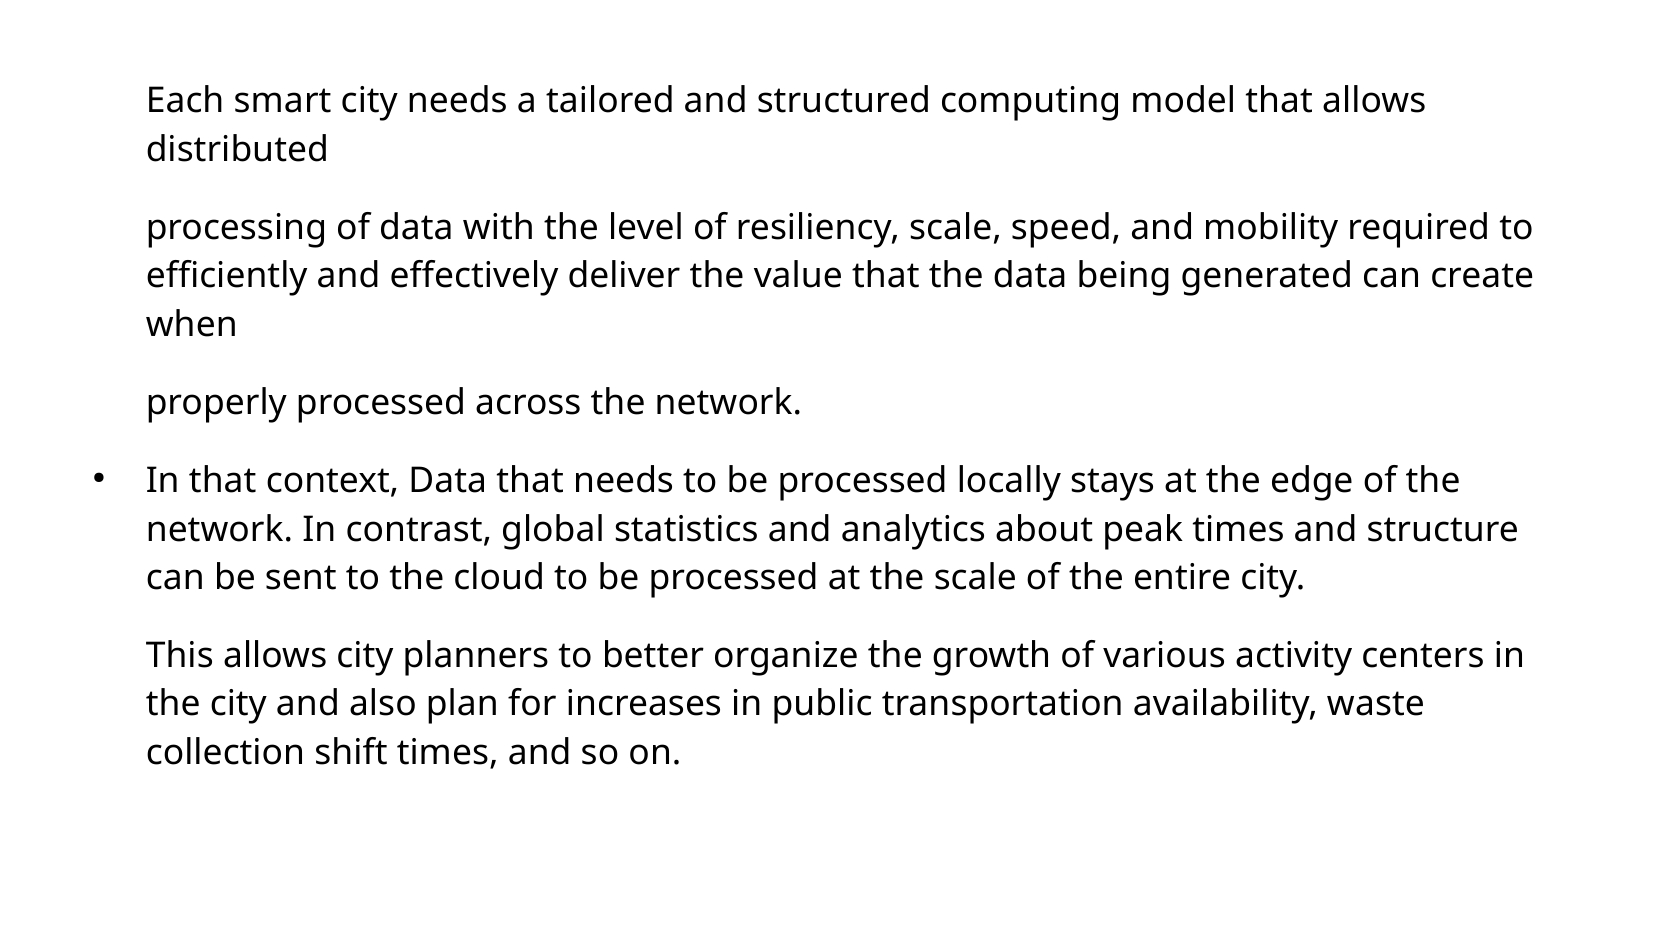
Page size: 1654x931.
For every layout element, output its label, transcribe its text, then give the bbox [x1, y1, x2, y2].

list Each smart city needs a tailored and structured computing model that allows distributed processing of data with the level of resiliency, scale, speed, and mobility required to efficiently and effectively deliver the value that the data being generated can create when properly processed across the network. In that context, Data that needs to be processed locally stays at the edge of the network. In contrast, global statistics and analytics about peak times and structure can be sent to the cloud to be processed at the scale of the entire city. This allows city planners to better organize the growth of various activity centers in the city and also plan for increases in public transportation availability, waste collection shift times, and so on. [75, 75, 1564, 901]
